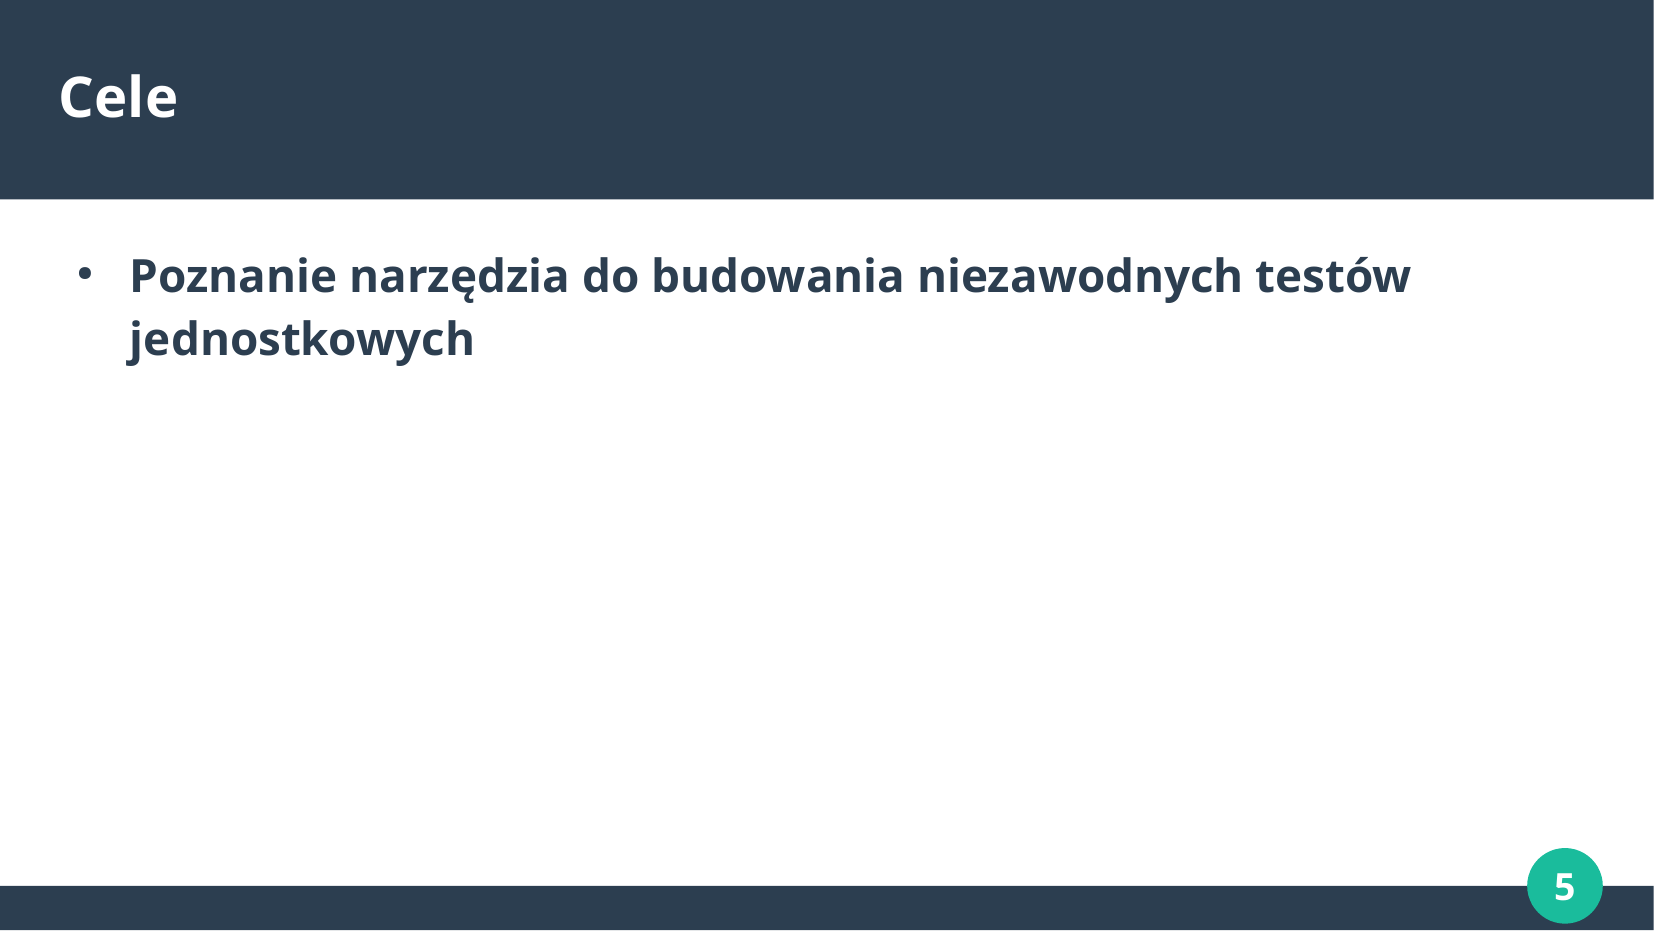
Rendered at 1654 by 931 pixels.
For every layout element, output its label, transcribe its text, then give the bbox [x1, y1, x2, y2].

list Poznanie narzędzia do budowania niezawodnych testów jednostkowych [59, 243, 1595, 864]
title Cele [59, 37, 1595, 156]
